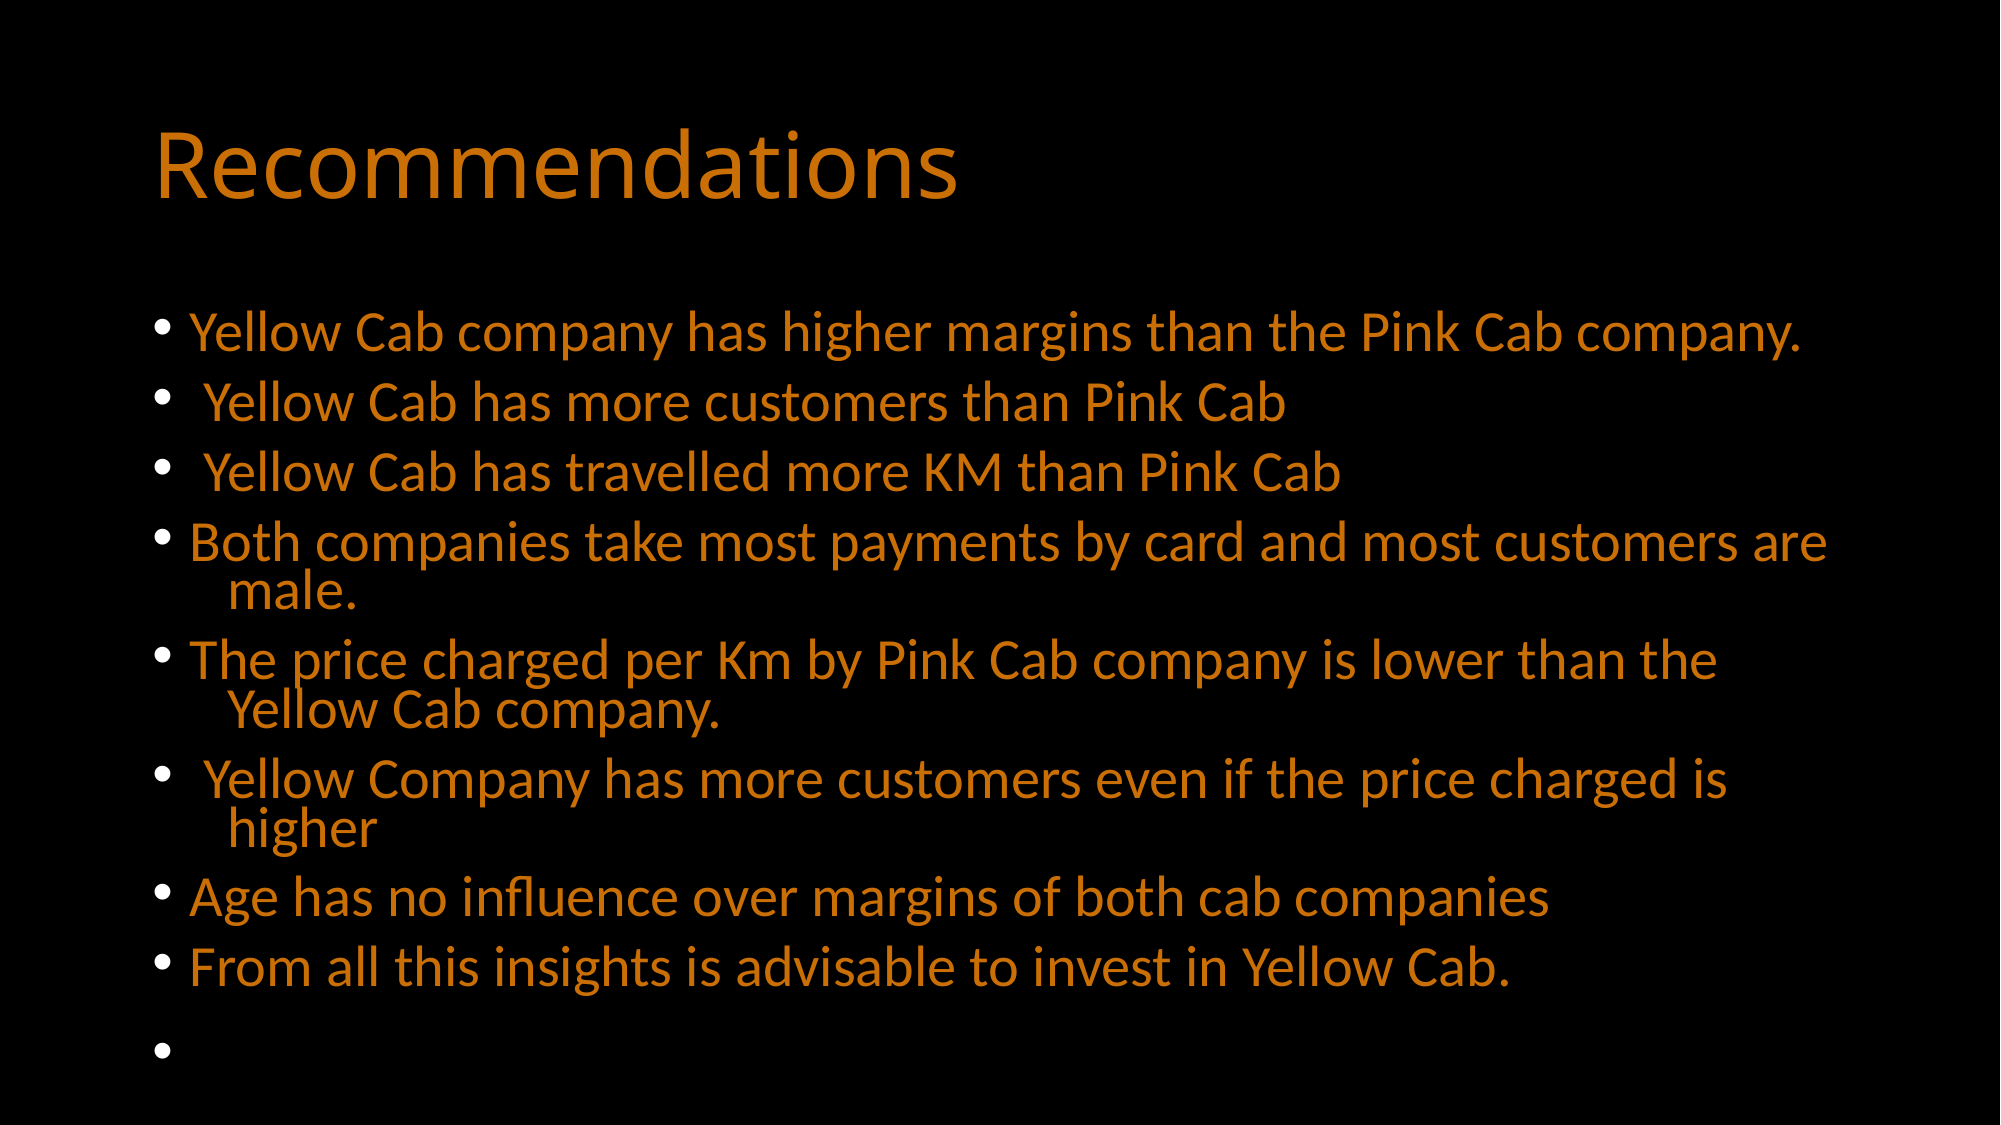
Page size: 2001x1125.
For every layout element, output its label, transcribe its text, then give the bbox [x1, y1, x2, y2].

title Recommendations [137, 59, 1863, 278]
list Yellow Cab company has higher margins than the Pink Cab company. Yellow Cab has more customers than Pink Cab Yellow Cab has travelled more KM than Pink Cab Both companies take most payments by card and most customers are male. The price charged per Km by Pink Cab company is lower than the Yellow Cab company. Yellow Company has more customers even if the price charged is higher Age has no influence over margins of both cab companies From all this insights is advisable to invest in Yellow Cab. [137, 305, 1863, 1019]
